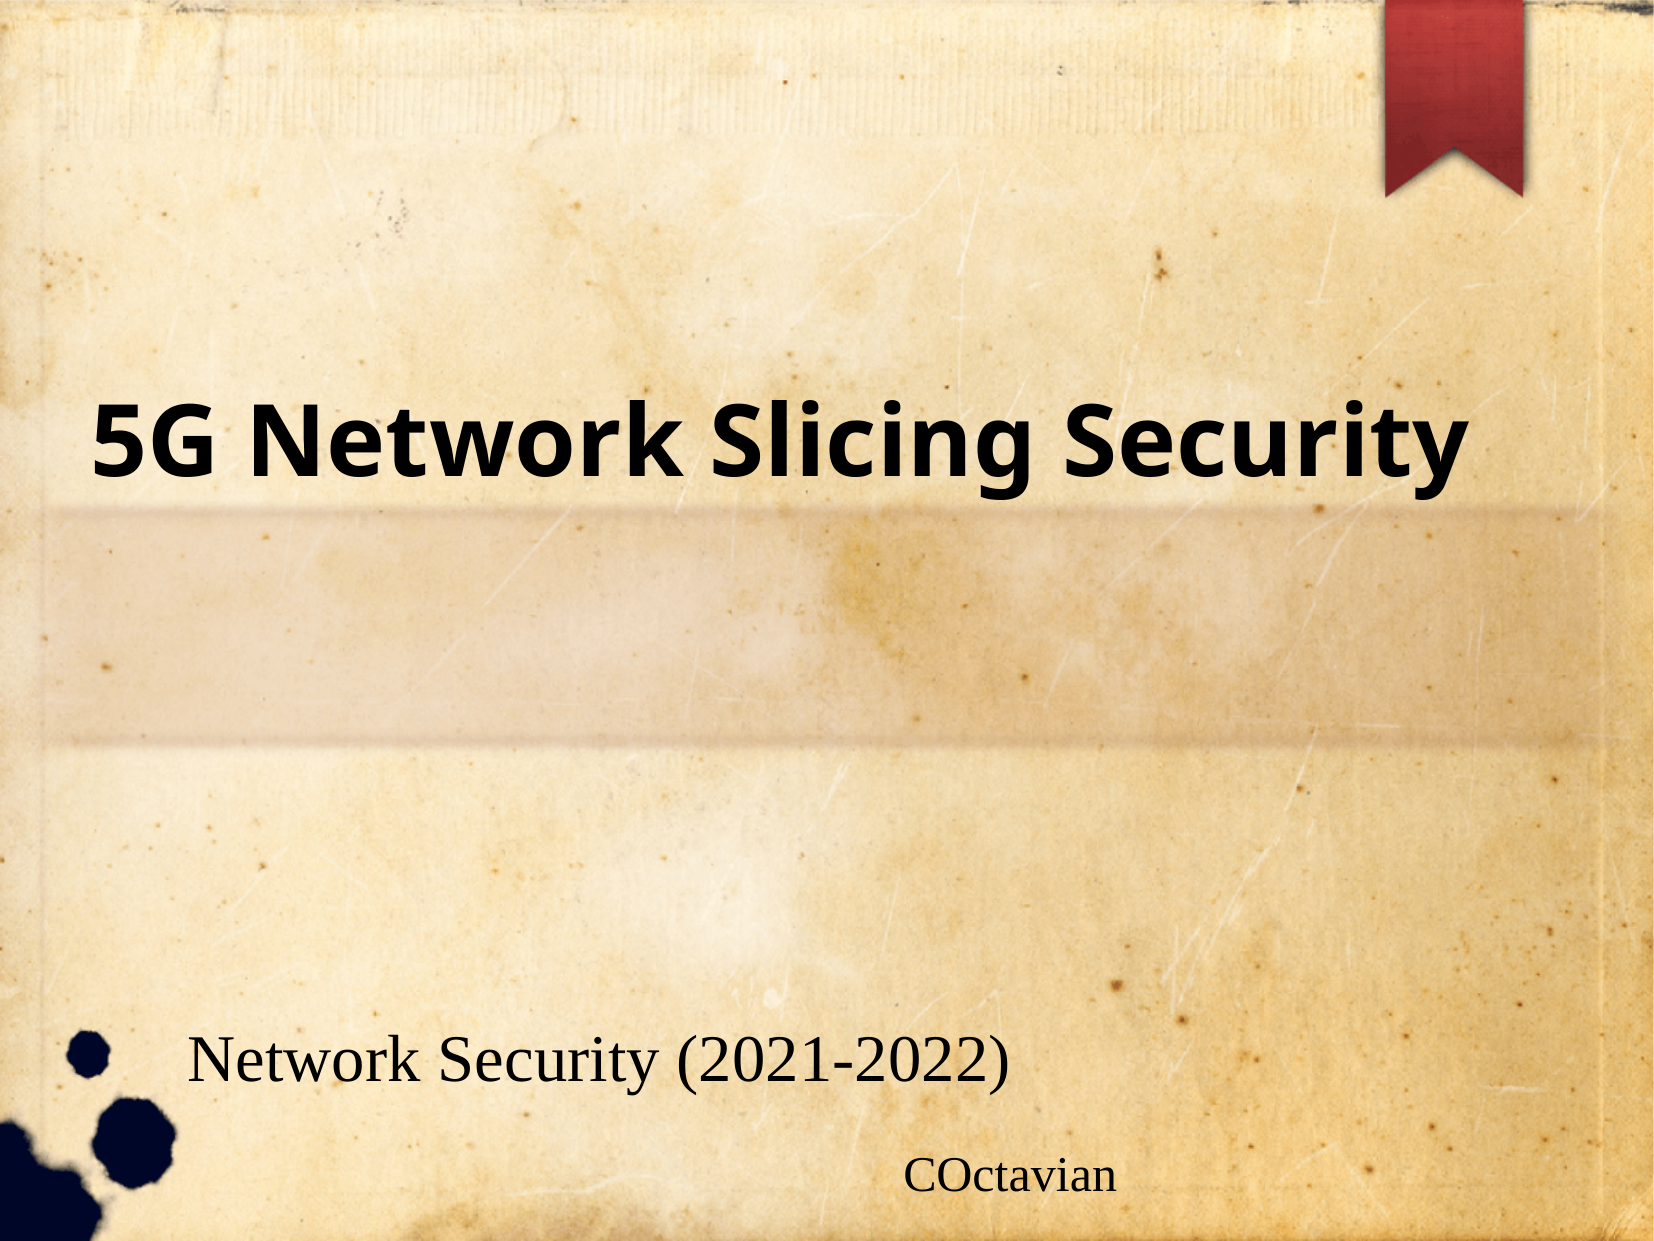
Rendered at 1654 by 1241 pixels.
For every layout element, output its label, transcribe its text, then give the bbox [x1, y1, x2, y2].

title 5G Network Slicing Security [90, 287, 1579, 586]
list Network Security (2021-2022) COctavian [82, 779, 1538, 1205]
